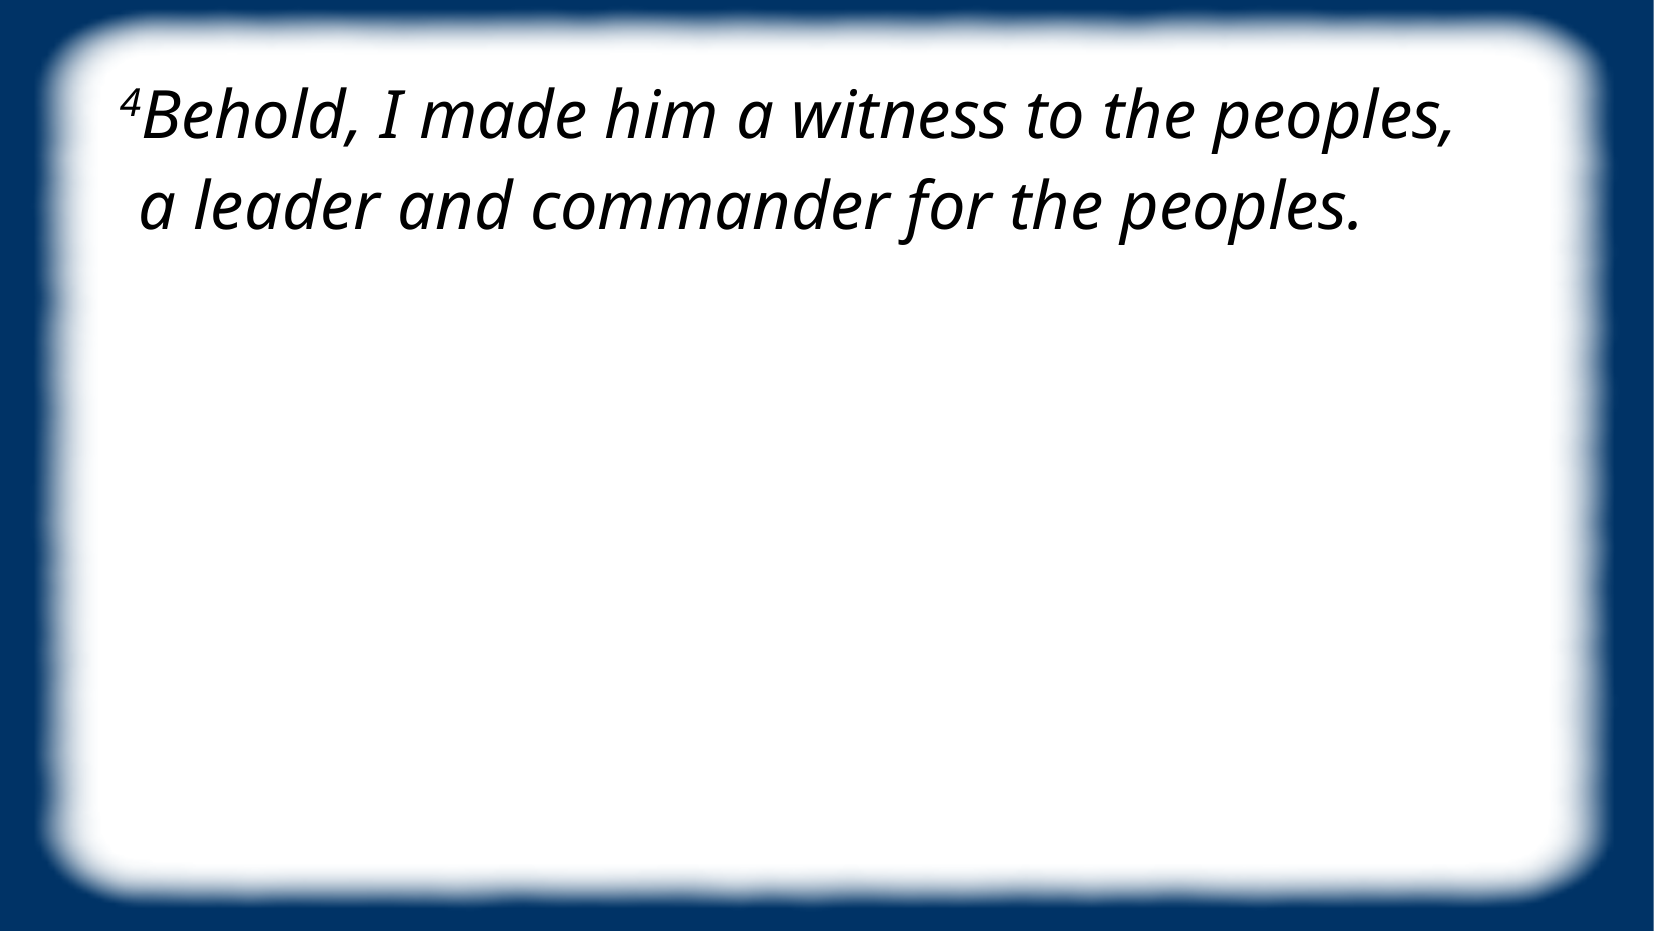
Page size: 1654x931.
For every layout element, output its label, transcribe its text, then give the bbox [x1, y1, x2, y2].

picture [0, 0, 1654, 931]
text_box 4Behold, I made him a witness to the peoples, a leader and commander for the peoples. [105, 60, 1546, 253]
